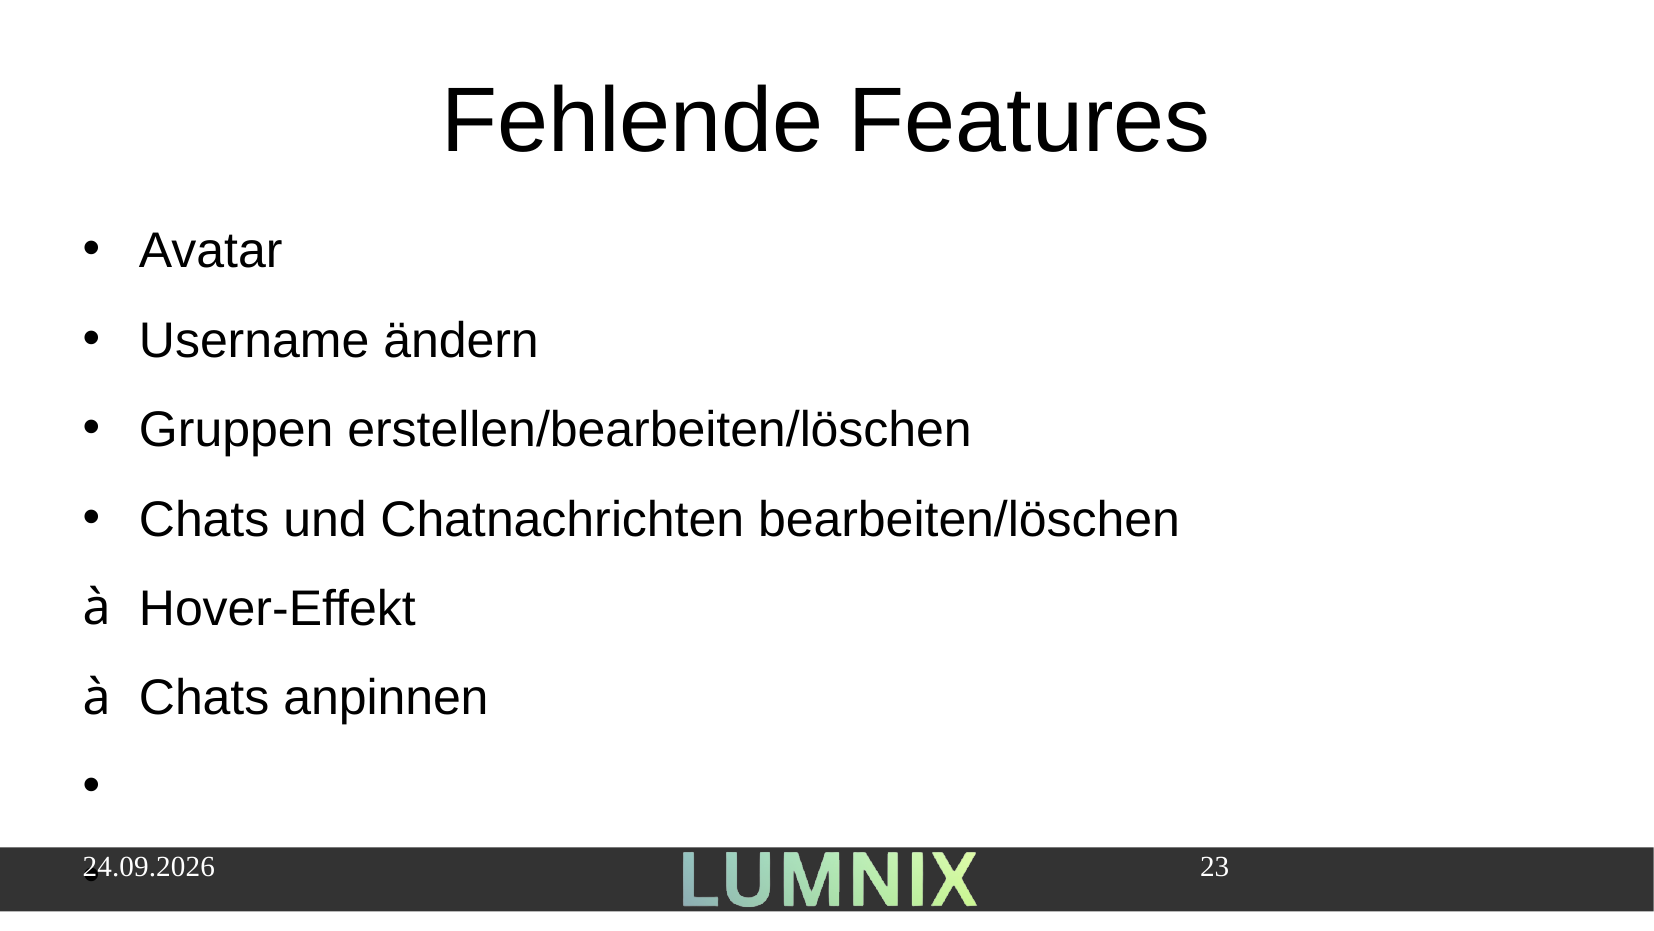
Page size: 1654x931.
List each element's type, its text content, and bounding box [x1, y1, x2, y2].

text_box [1200, 847, 1586, 912]
title Fehlende Features [82, 37, 1571, 193]
list Avatar Username ändern Gruppen erstellen/bearbeiten/löschen Chats und Chatnachrichten bearbeiten/löschen Hover-Effekt Chats anpinnen [82, 217, 1571, 758]
text_box 23.05.2023 [82, 847, 468, 912]
